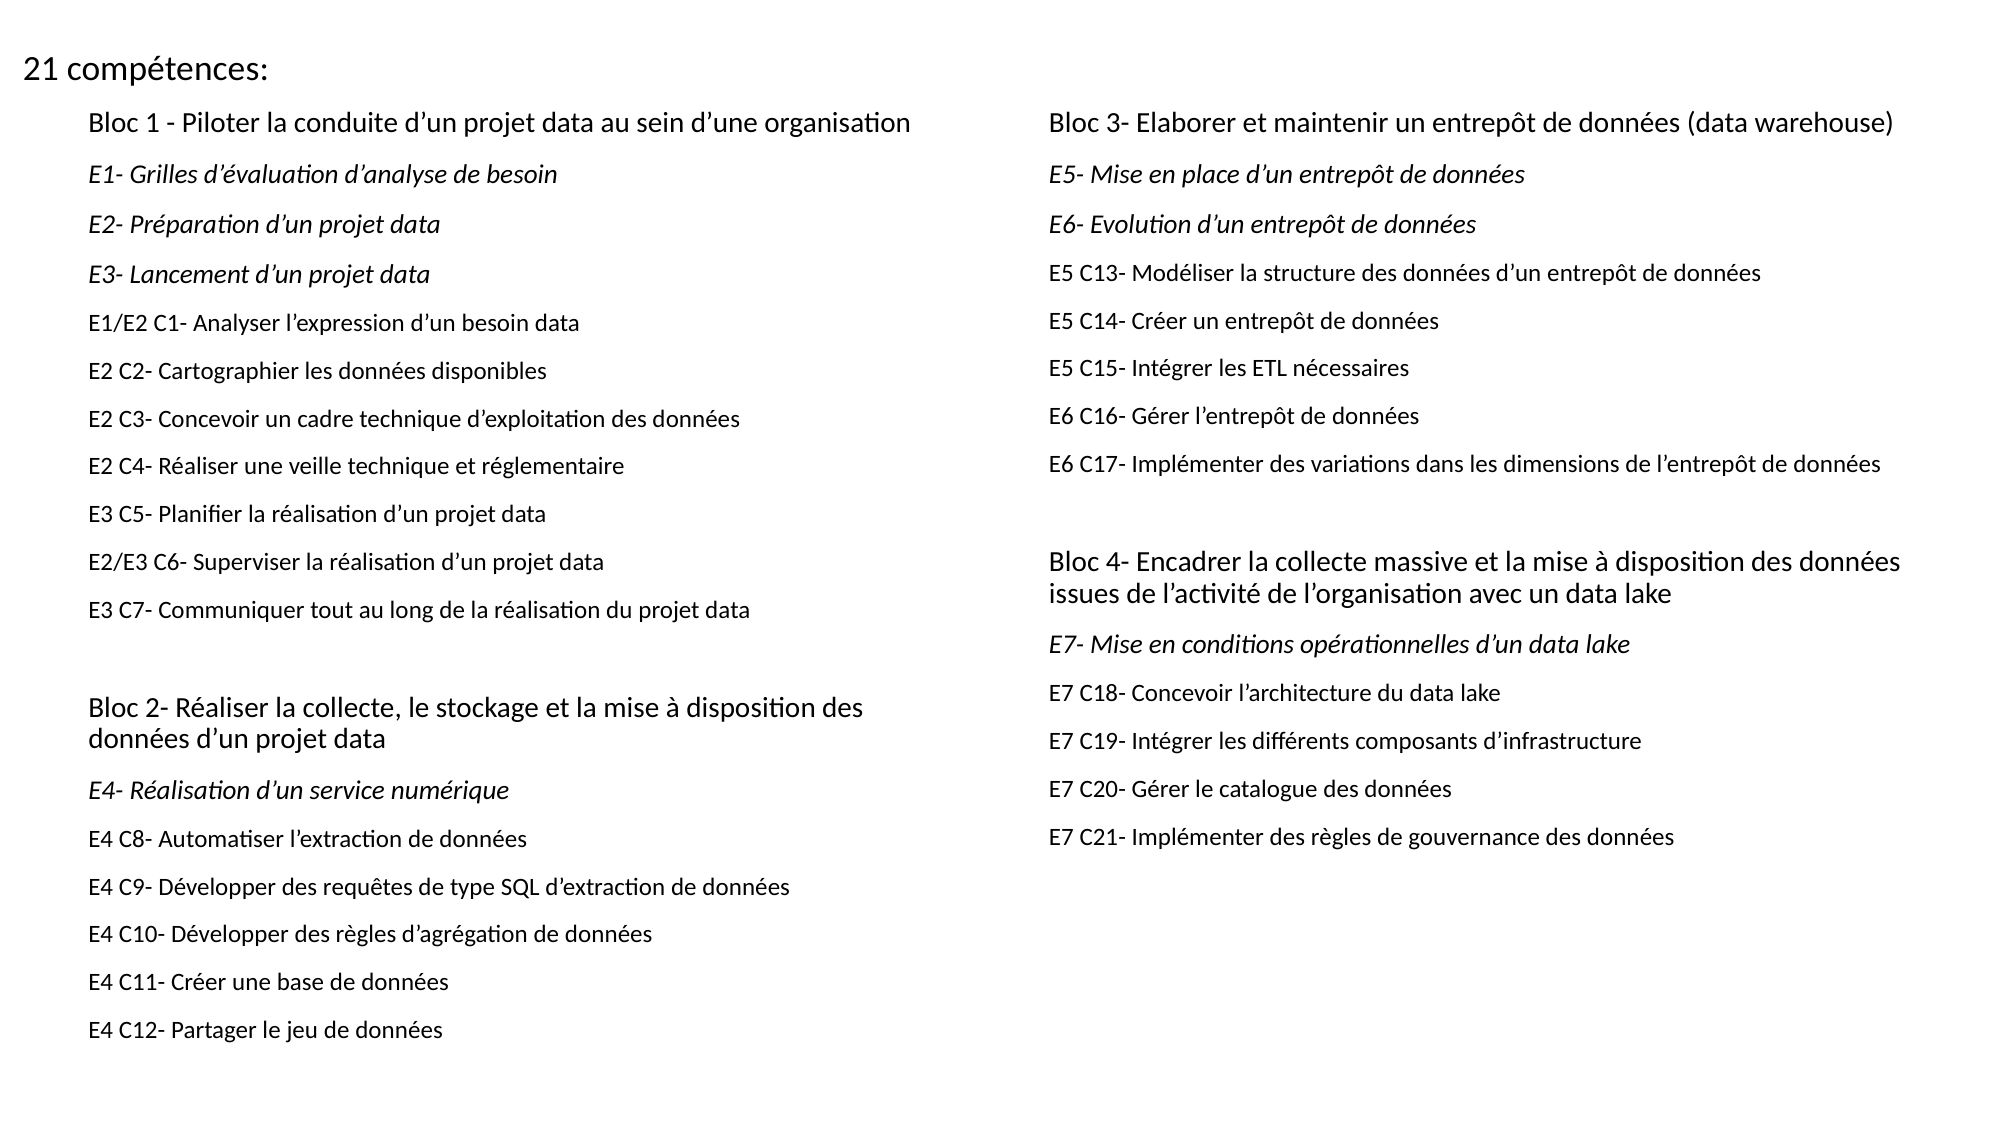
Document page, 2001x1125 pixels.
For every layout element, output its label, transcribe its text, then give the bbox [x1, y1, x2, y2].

text_box Bloc 3- Elaborer et maintenir un entrepôt de données (data warehouse) E5- Mise en place d’un entrepôt de données E6- Evolution d’un entrepôt de données E5 C13- Modéliser la structure des données d’un entrepôt de données E5 C14- Créer un entrepôt de données E5 C15- Intégrer les ETL nécessaires E6 C16- Gérer l’entrepôt de données E6 C17- Implémenter des variations dans les dimensions de l’entrepôt de données Bloc 4- Encadrer la collecte massive et la mise à disposition des données issues de l’activité de l’organisation avec un data lake E7- Mise en conditions opérationnelles d’un data lake E7 C18- Concevoir l’architecture du data lake E7 C19- Intégrer les différents composants d’infrastructure E7 C20- Gérer le catalogue des données E7 C21- Implémenter des règles de gouvernance des données [1033, 99, 1951, 1102]
text_box 21 compétences: [0, 42, 2000, 81]
text_box Bloc 1 - Piloter la conduite d’un projet data au sein d’une organisation E1- Grilles d’évaluation d’analyse de besoin E2- Préparation d’un projet data E3- Lancement d’un projet data E1/E2 C1- Analyser l’expression d’un besoin data E2 C2- Cartographier les données disponibles E2 C3- Concevoir un cadre technique d’exploitation des données E2 C4- Réaliser une veille technique et réglementaire E3 C5- Planifier la réalisation d’un projet data E2/E3 C6- Superviser la réalisation d’un projet data E3 C7- Communiquer tout au long de la réalisation du projet data Bloc 2- Réaliser la collecte, le stockage et la mise à disposition des données d’un projet data E4- Réalisation d’un service numérique E4 C8- Automatiser l’extraction de données E4 C9- Développer des requêtes de type SQL d’extraction de données E4 C10- Développer des règles d’agrégation de données E4 C11- Créer une base de données E4 C12- Partager le jeu de données [73, 99, 942, 1102]
